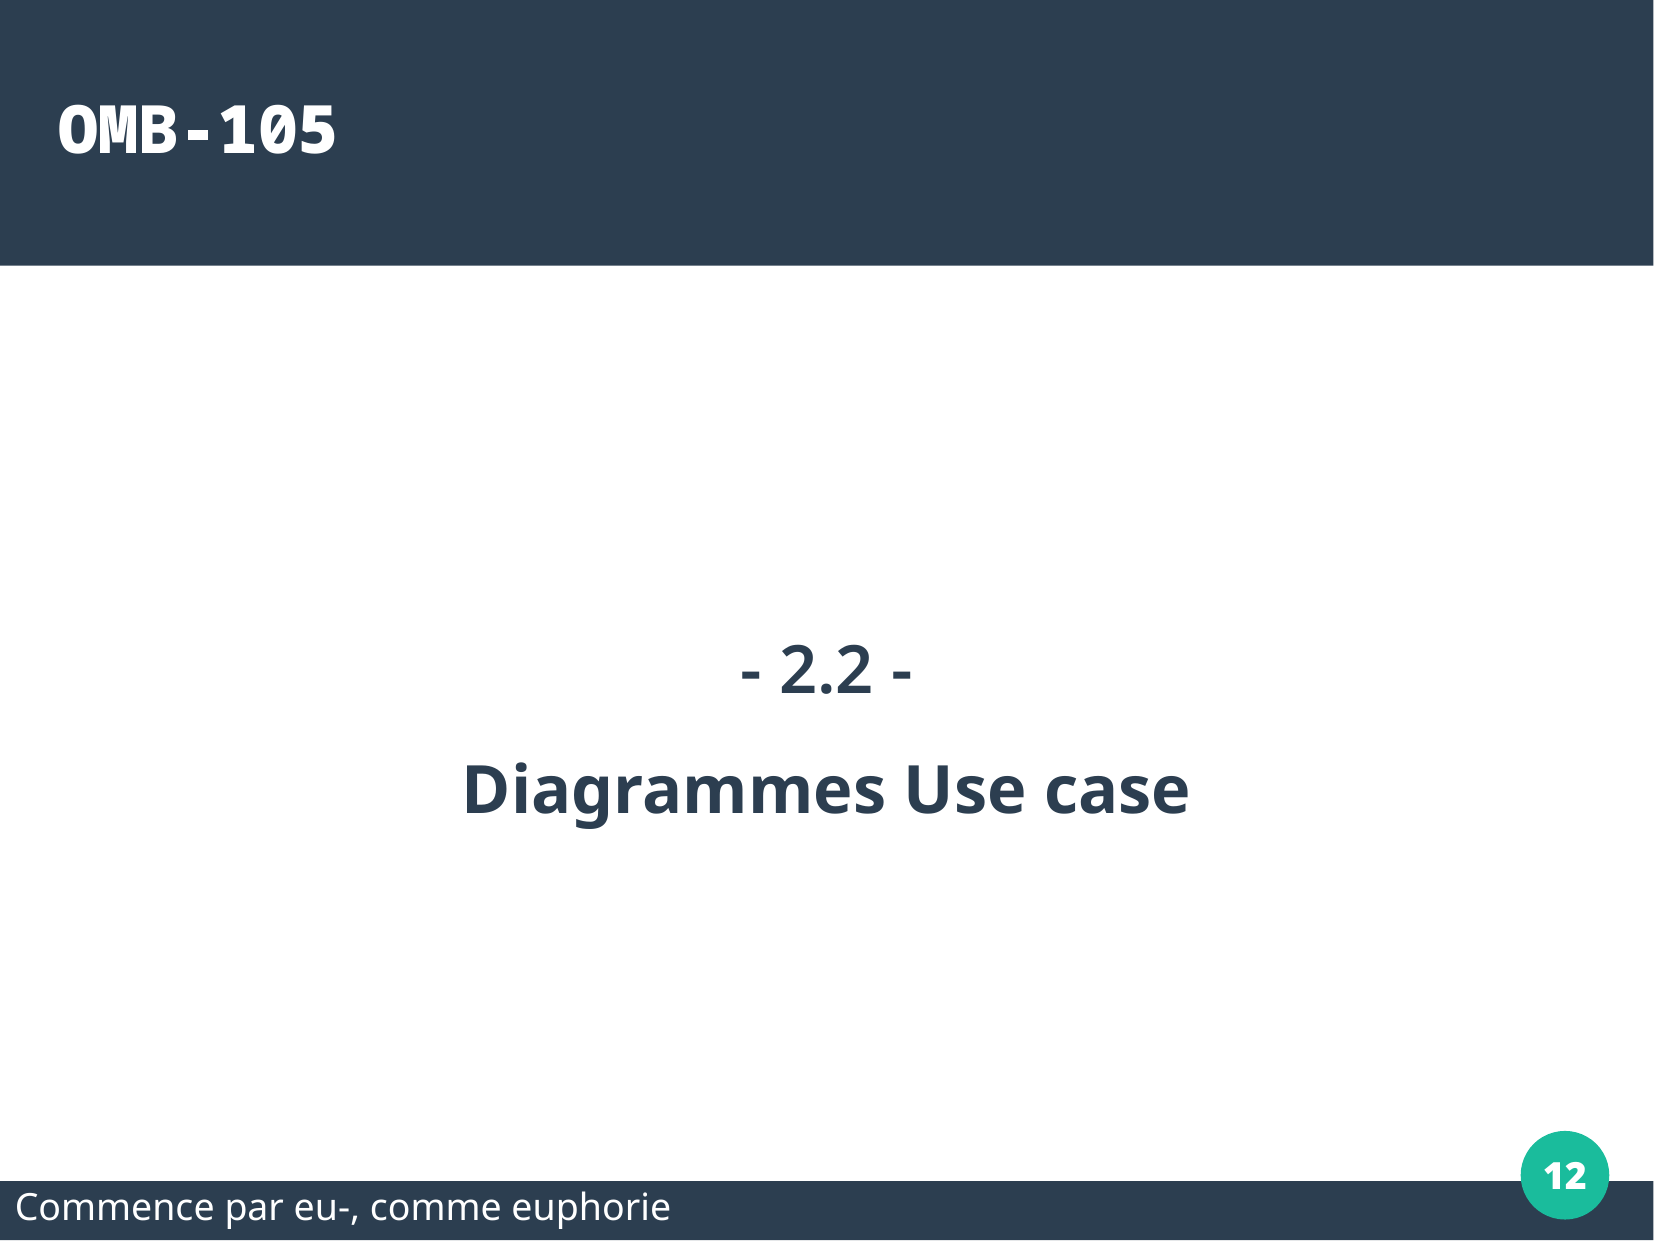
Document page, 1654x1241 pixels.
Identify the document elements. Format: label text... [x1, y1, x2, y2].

title OMB-105 [59, 49, 1595, 207]
text_box Commence par eu-, comme euphorie [0, 1173, 1501, 1241]
list - 2.2 - Diagrammes Use case [0, 270, 1654, 1186]
